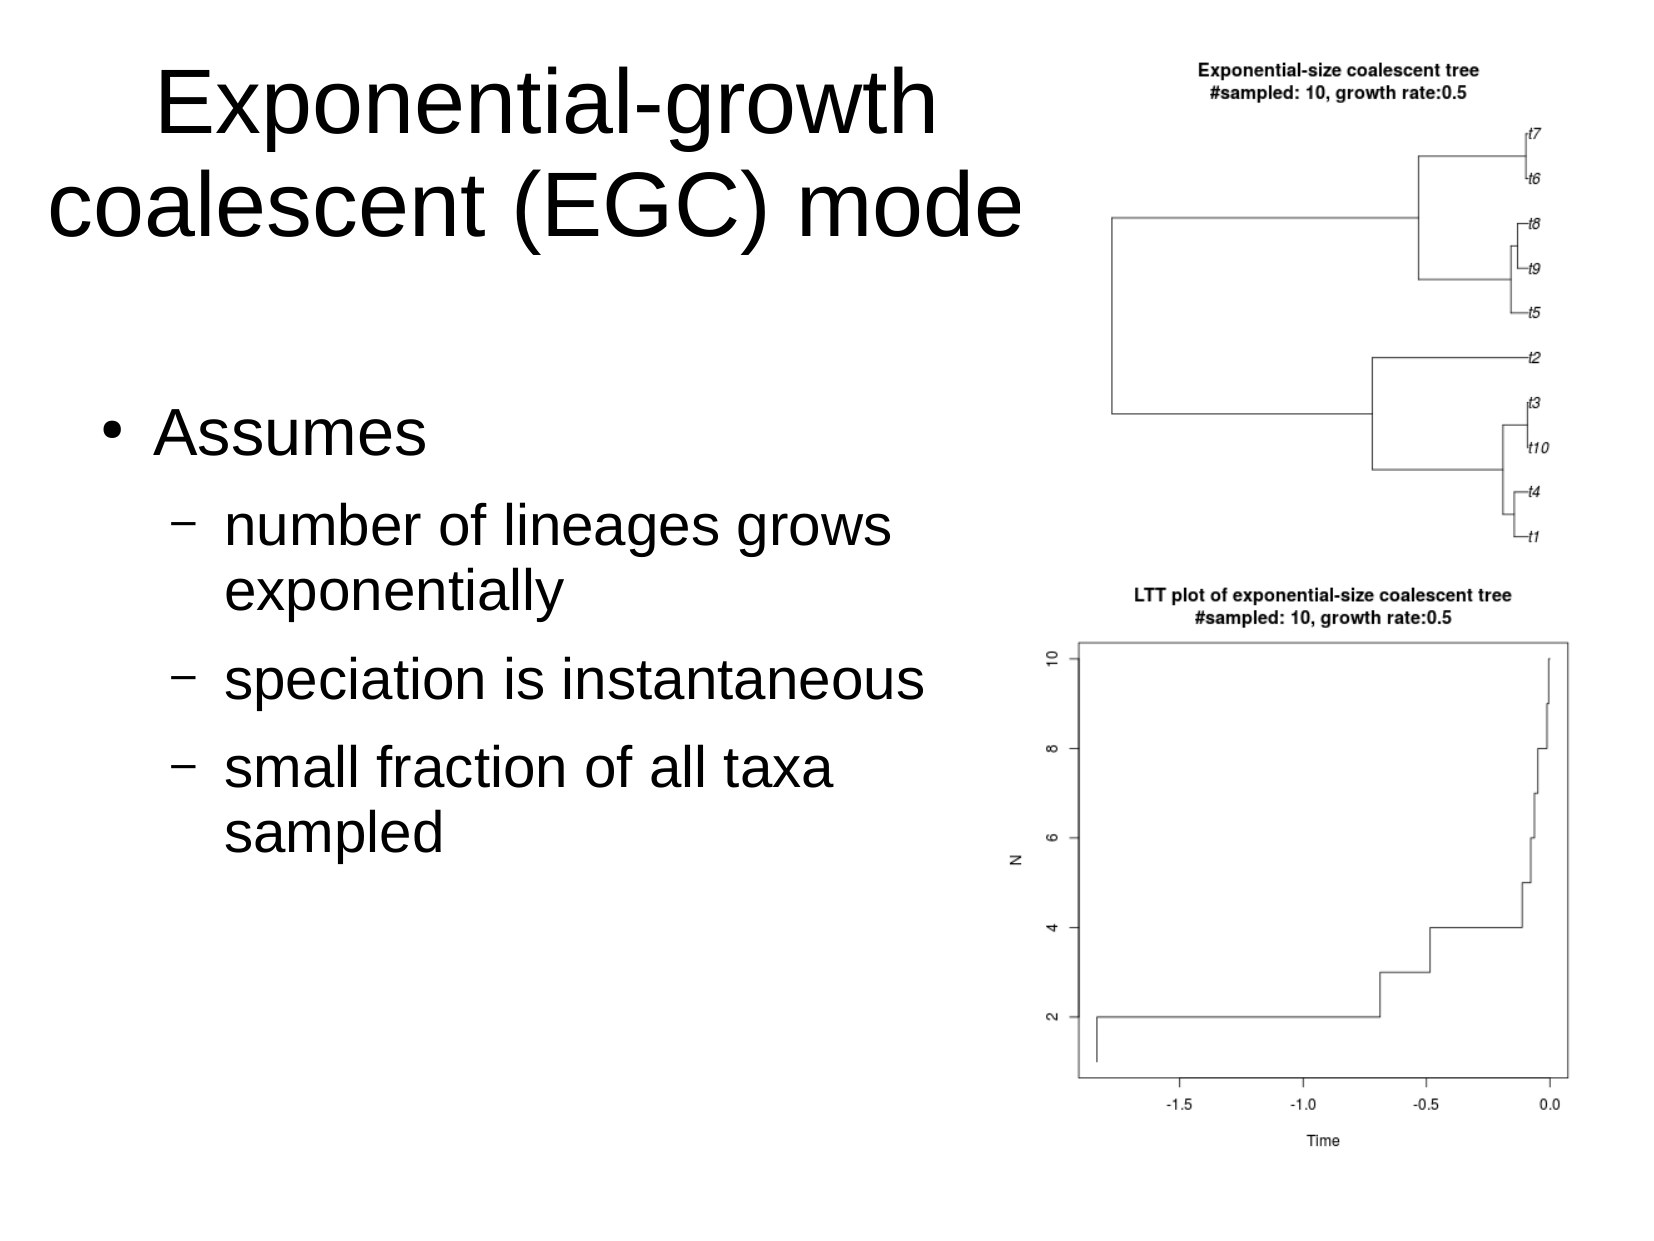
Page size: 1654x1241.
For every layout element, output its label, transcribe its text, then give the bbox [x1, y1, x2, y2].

list Assumes number of lineages grows exponentially speciation is instantaneous small fraction of all taxa sampled [82, 290, 1066, 1186]
picture [1005, 44, 1621, 1171]
title Exponential-growth coalescent (EGC) model [30, 0, 1066, 308]
